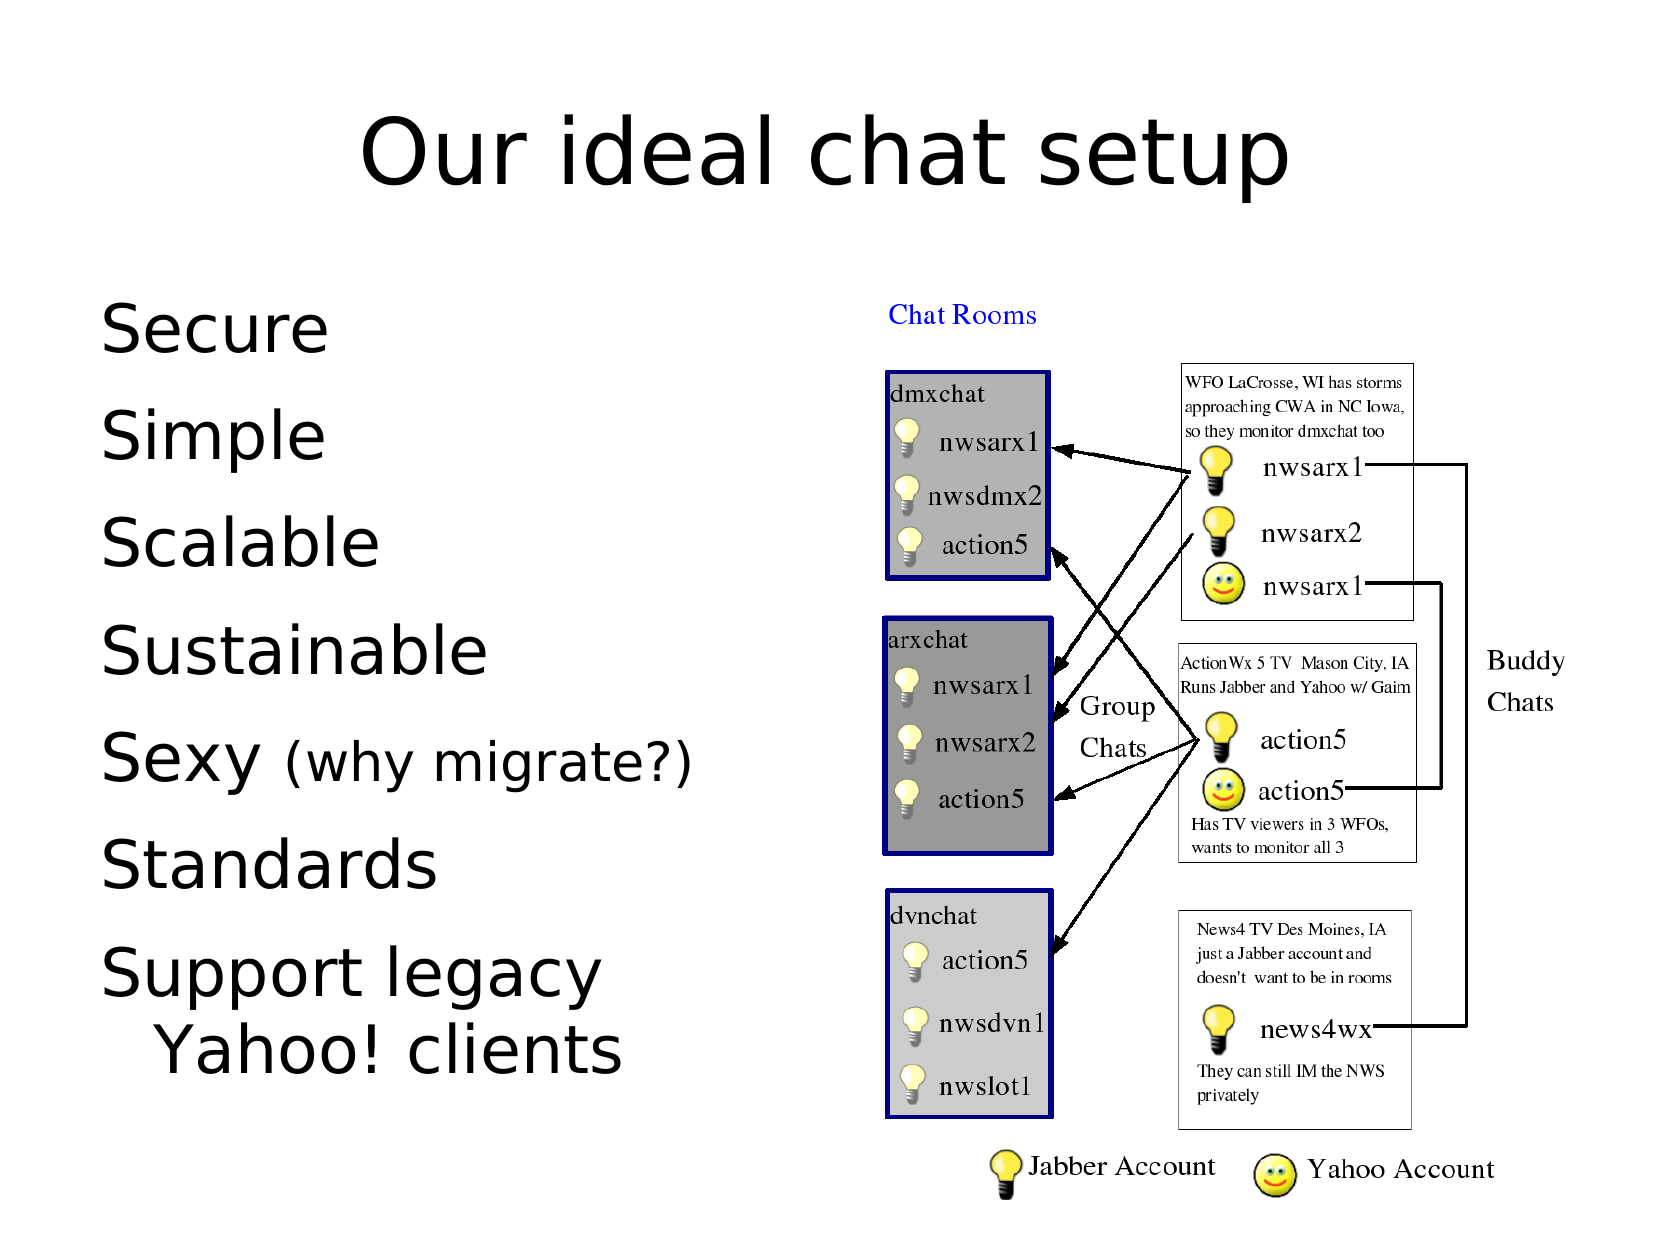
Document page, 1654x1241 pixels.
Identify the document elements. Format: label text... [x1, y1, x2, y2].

list Secure Simple Scalable Sustainable Sexy (why migrate?) Standards Support legacy Yahoo! clients [82, 290, 809, 1109]
title Our ideal chat setup [82, 49, 1571, 257]
picture [862, 262, 1577, 1201]
